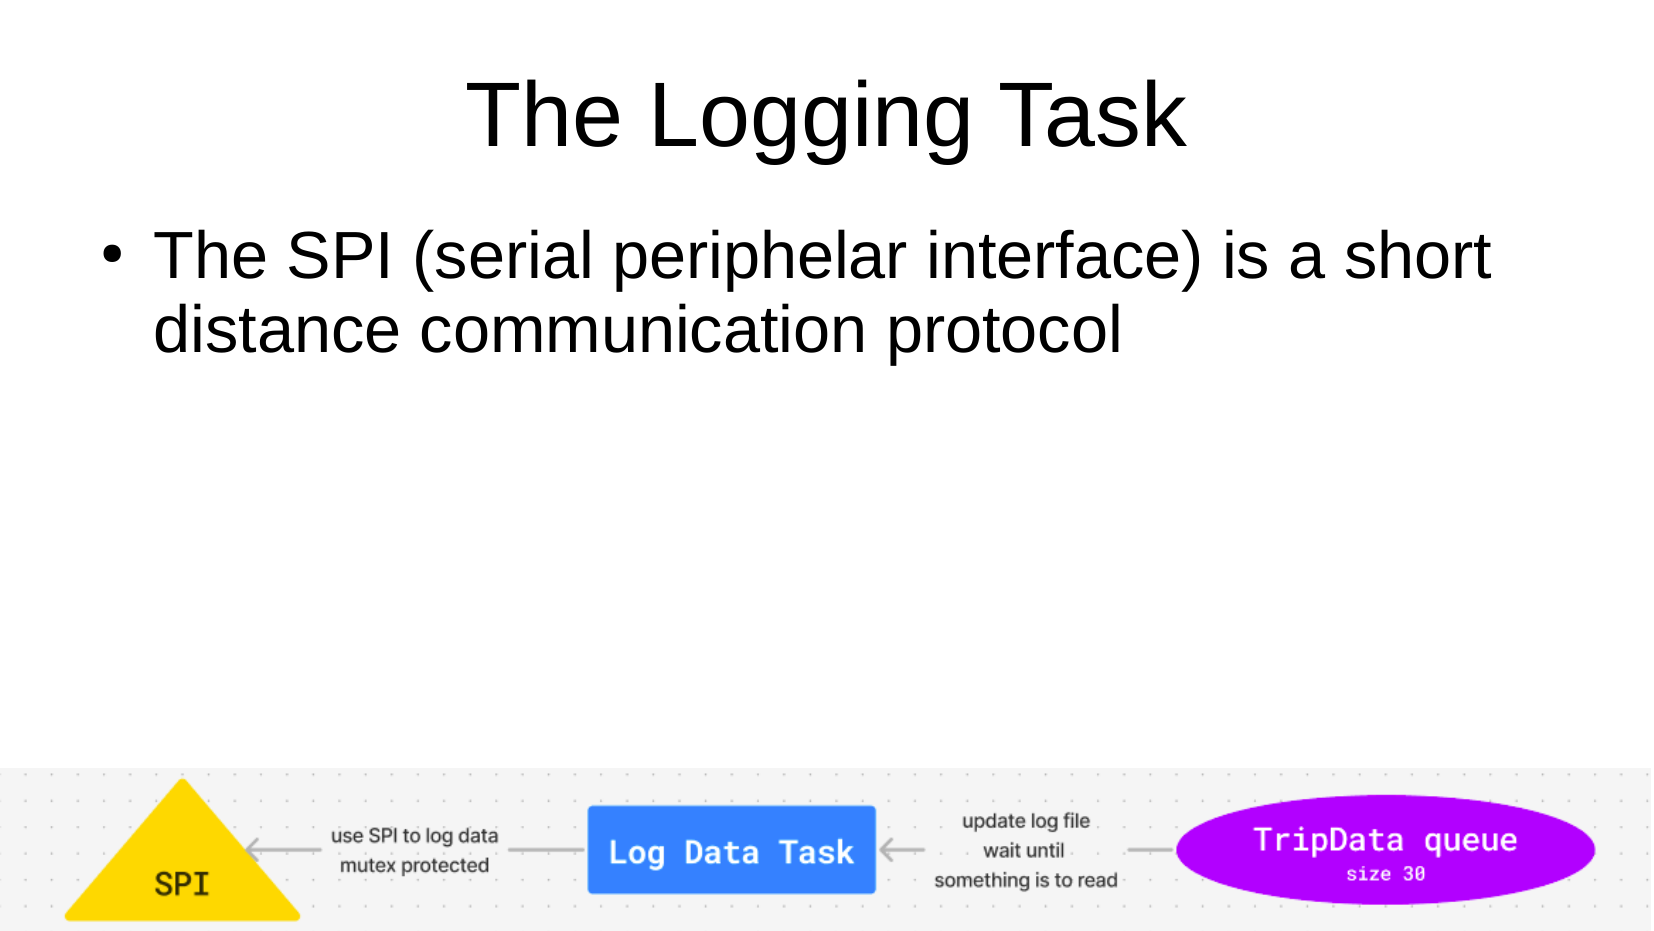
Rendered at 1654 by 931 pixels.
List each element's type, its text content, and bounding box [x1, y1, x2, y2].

list The SPI (serial periphelar interface) is a short distance communication protocol [82, 217, 1571, 758]
picture [0, 768, 1651, 931]
title The Logging Task [82, 37, 1571, 193]
